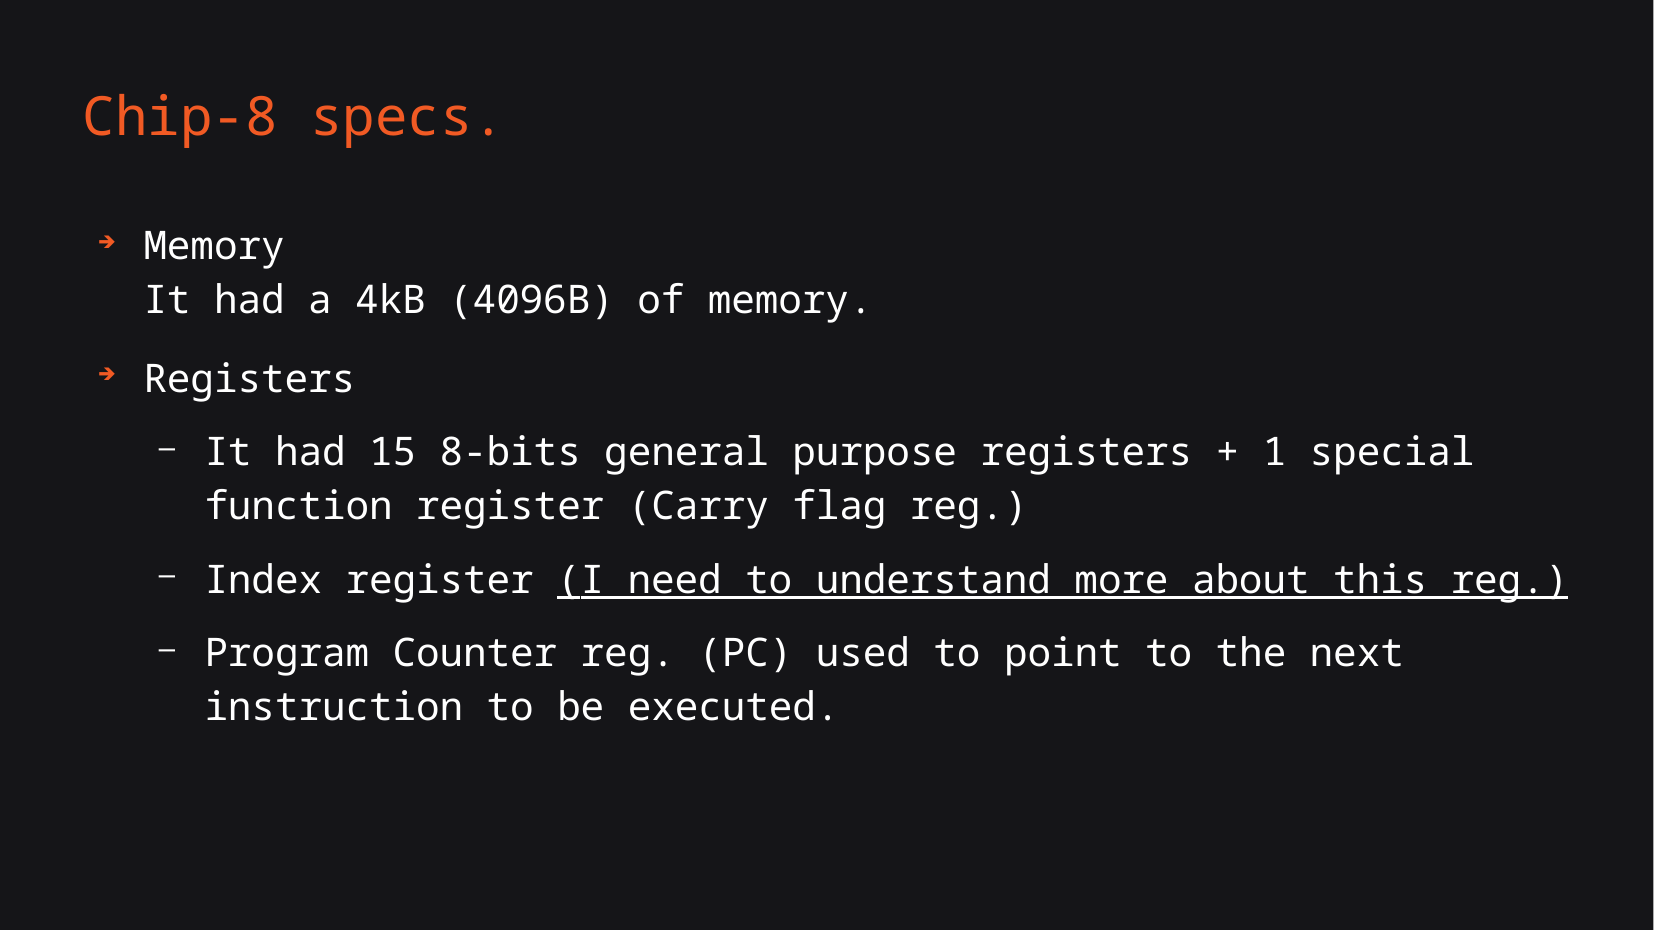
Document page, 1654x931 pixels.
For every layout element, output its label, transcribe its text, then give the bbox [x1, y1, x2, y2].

title Chip-8 specs. [82, 37, 1276, 193]
list Memory It had a 4kB (4096B) of memory. Registers It had 15 8-bits general purpose registers + 1 special function register (Carry flag reg.) Index register (I need to understand more about this reg.) Program Counter reg. (PC) used to point to the next instruction to be executed. [82, 217, 1571, 758]
